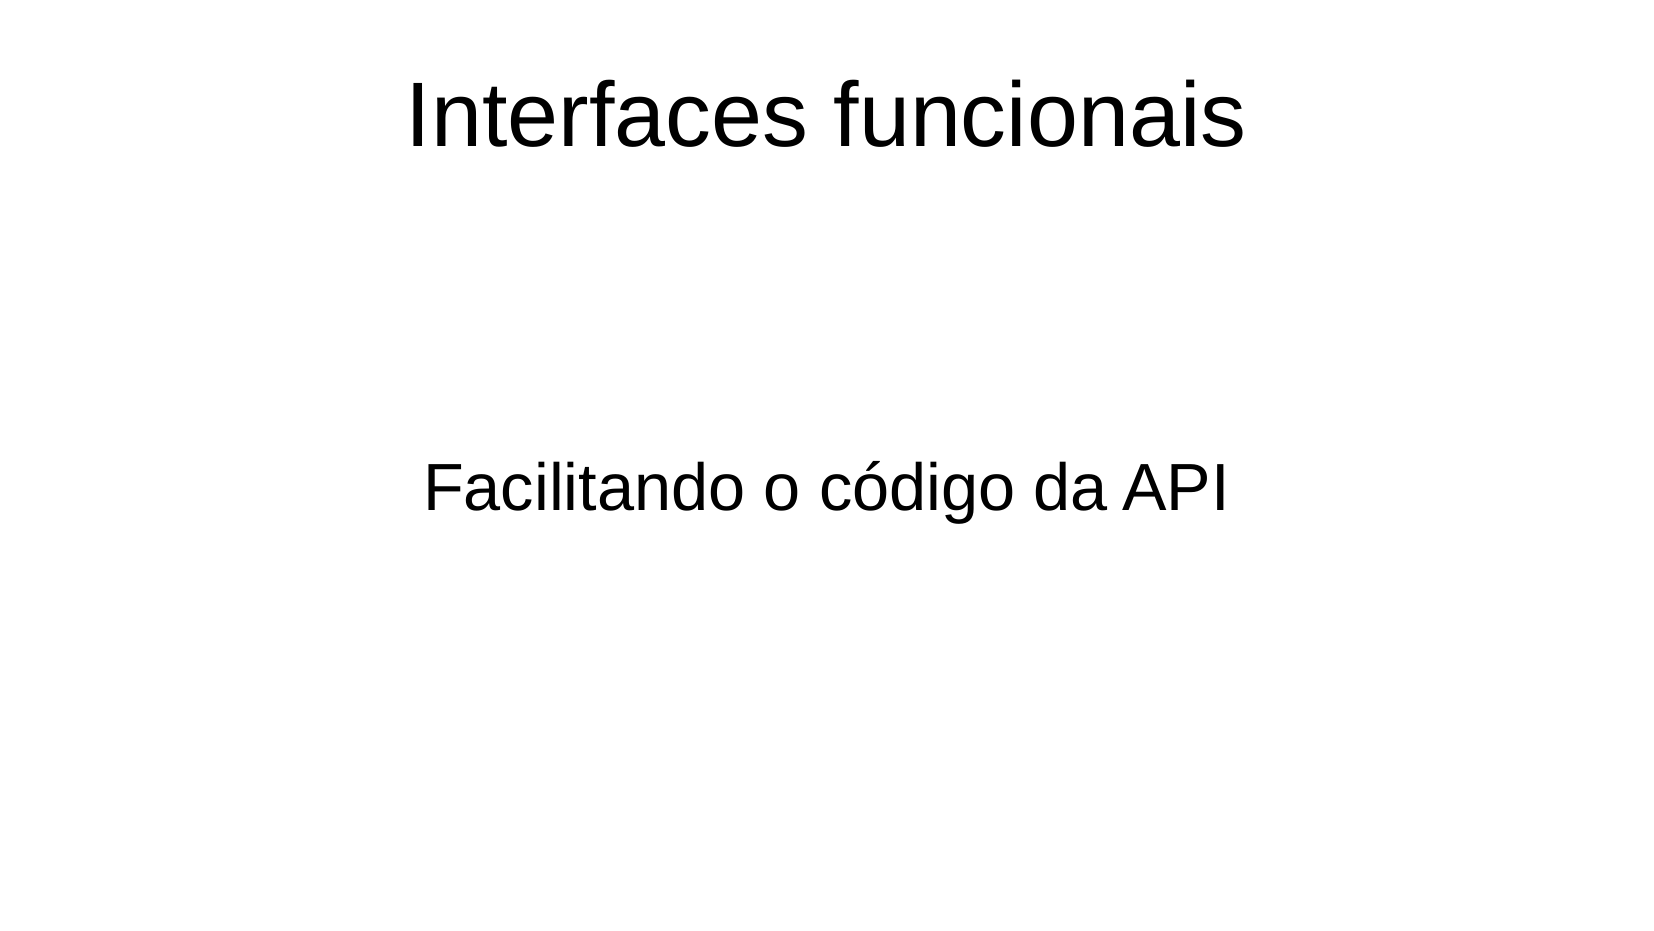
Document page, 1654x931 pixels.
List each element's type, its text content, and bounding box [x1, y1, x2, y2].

title Interfaces funcionais [82, 37, 1571, 193]
subtitle Facilitando o código da API [82, 217, 1571, 758]
